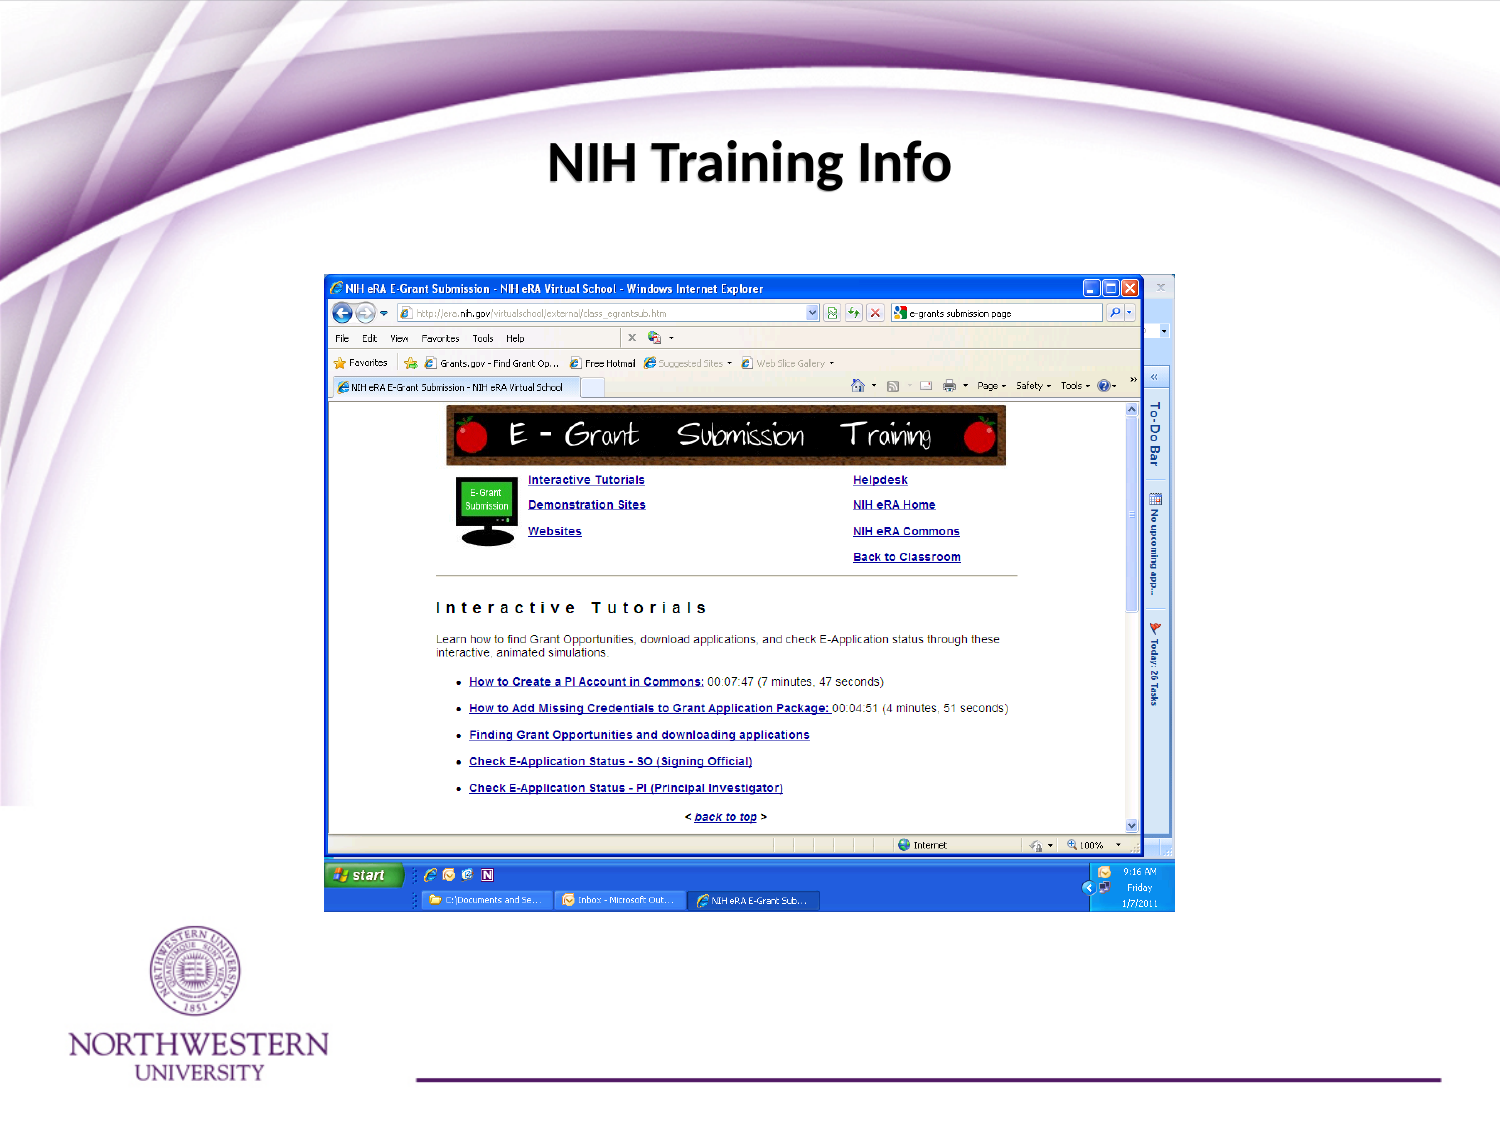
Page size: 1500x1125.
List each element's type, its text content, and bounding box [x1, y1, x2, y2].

picture [324, 274, 1175, 912]
title NIH Training Info [75, 101, 1426, 215]
